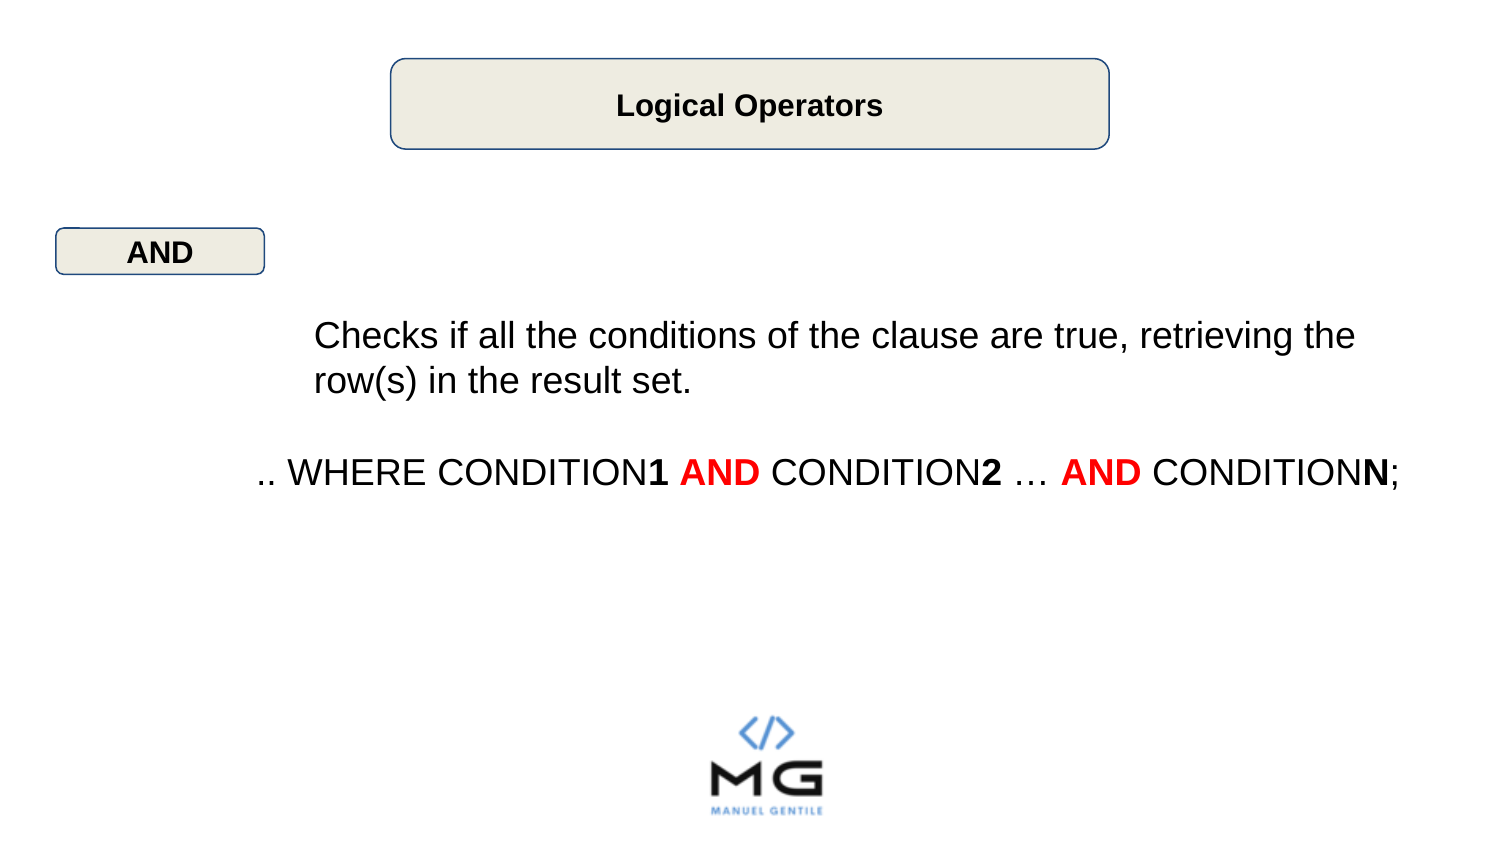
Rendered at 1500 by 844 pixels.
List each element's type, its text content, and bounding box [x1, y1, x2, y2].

text_box Checks if all the conditions of the clause are true, retrieving the row(s) in the result set. [298, 296, 1388, 366]
text_box .. WHERE CONDITION1 AND CONDITION2 … AND CONDITIONN; [241, 432, 1447, 503]
text_box AND [55, 228, 265, 275]
picture [688, 687, 846, 844]
text_box Logical Operators [390, 58, 1110, 150]
